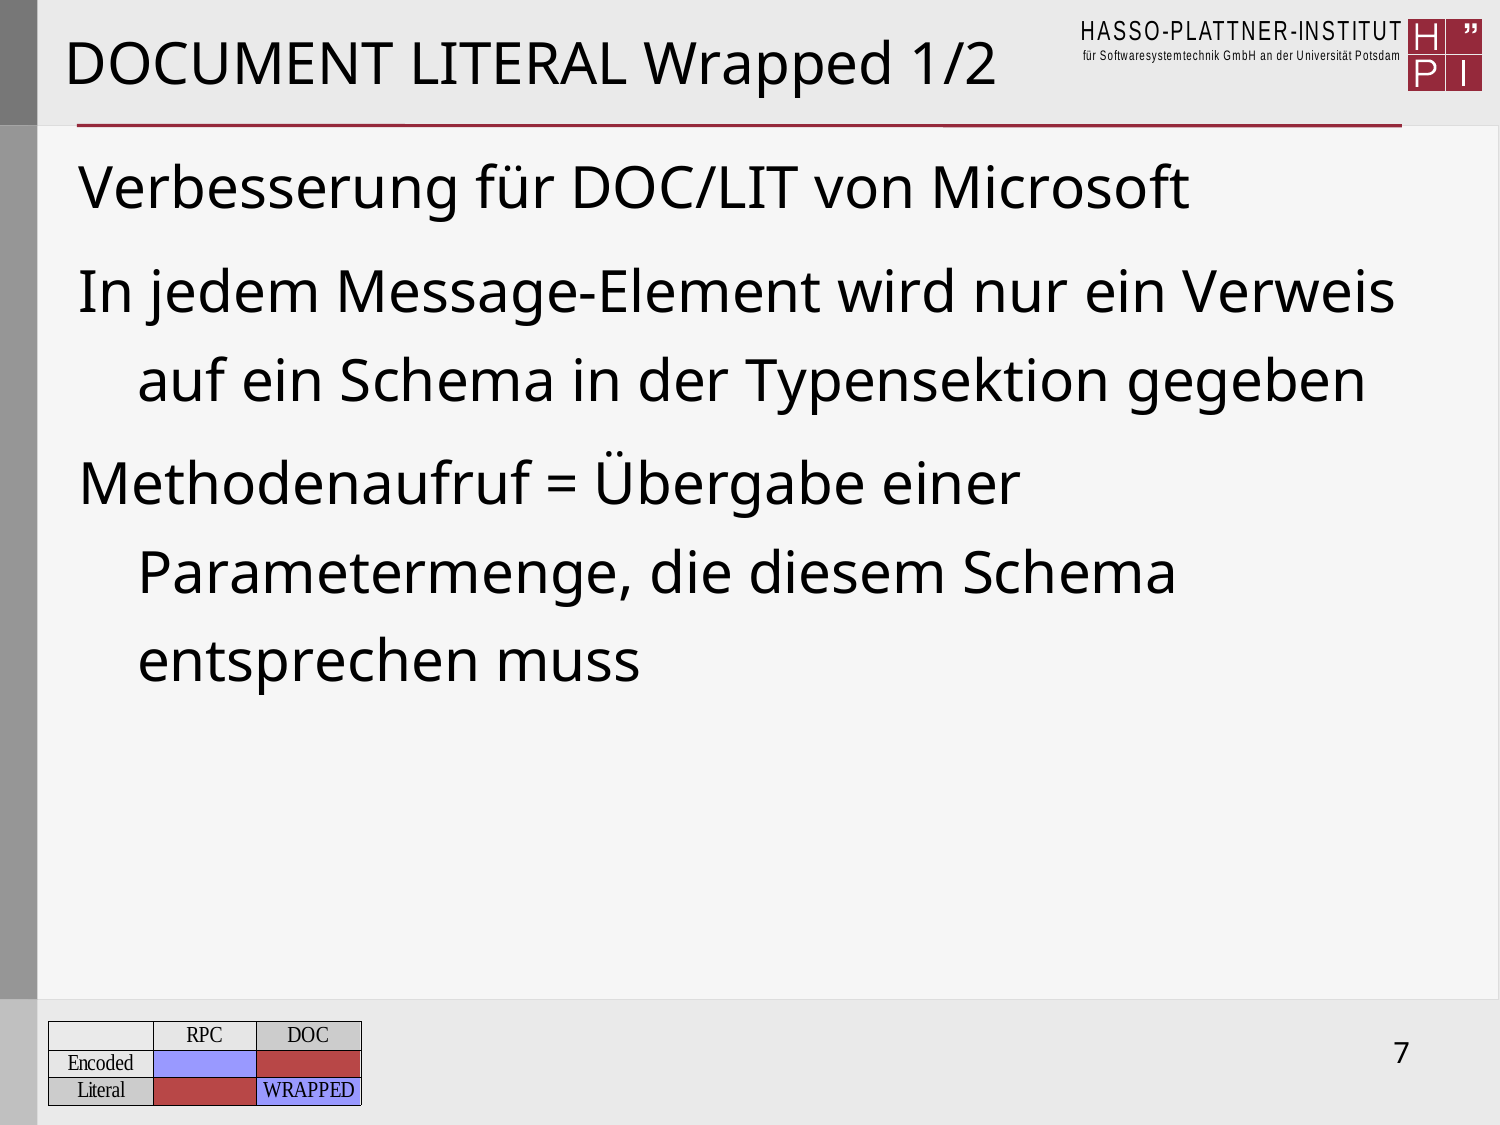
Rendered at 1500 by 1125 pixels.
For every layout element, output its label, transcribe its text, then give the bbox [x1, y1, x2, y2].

list Verbesserung für DOC/LIT von Microsoft In jedem Message-Element wird nur ein Verweis auf ein Schema in der Typensektion gegeben Methodenaufruf = Übergabe einer Parametermenge, die diesem Schema entsprechen muss [64, 137, 1415, 988]
title DOCUMENT LITERAL Wrapped 1/2 [64, 0, 1070, 137]
chart [47, 1020, 363, 1108]
